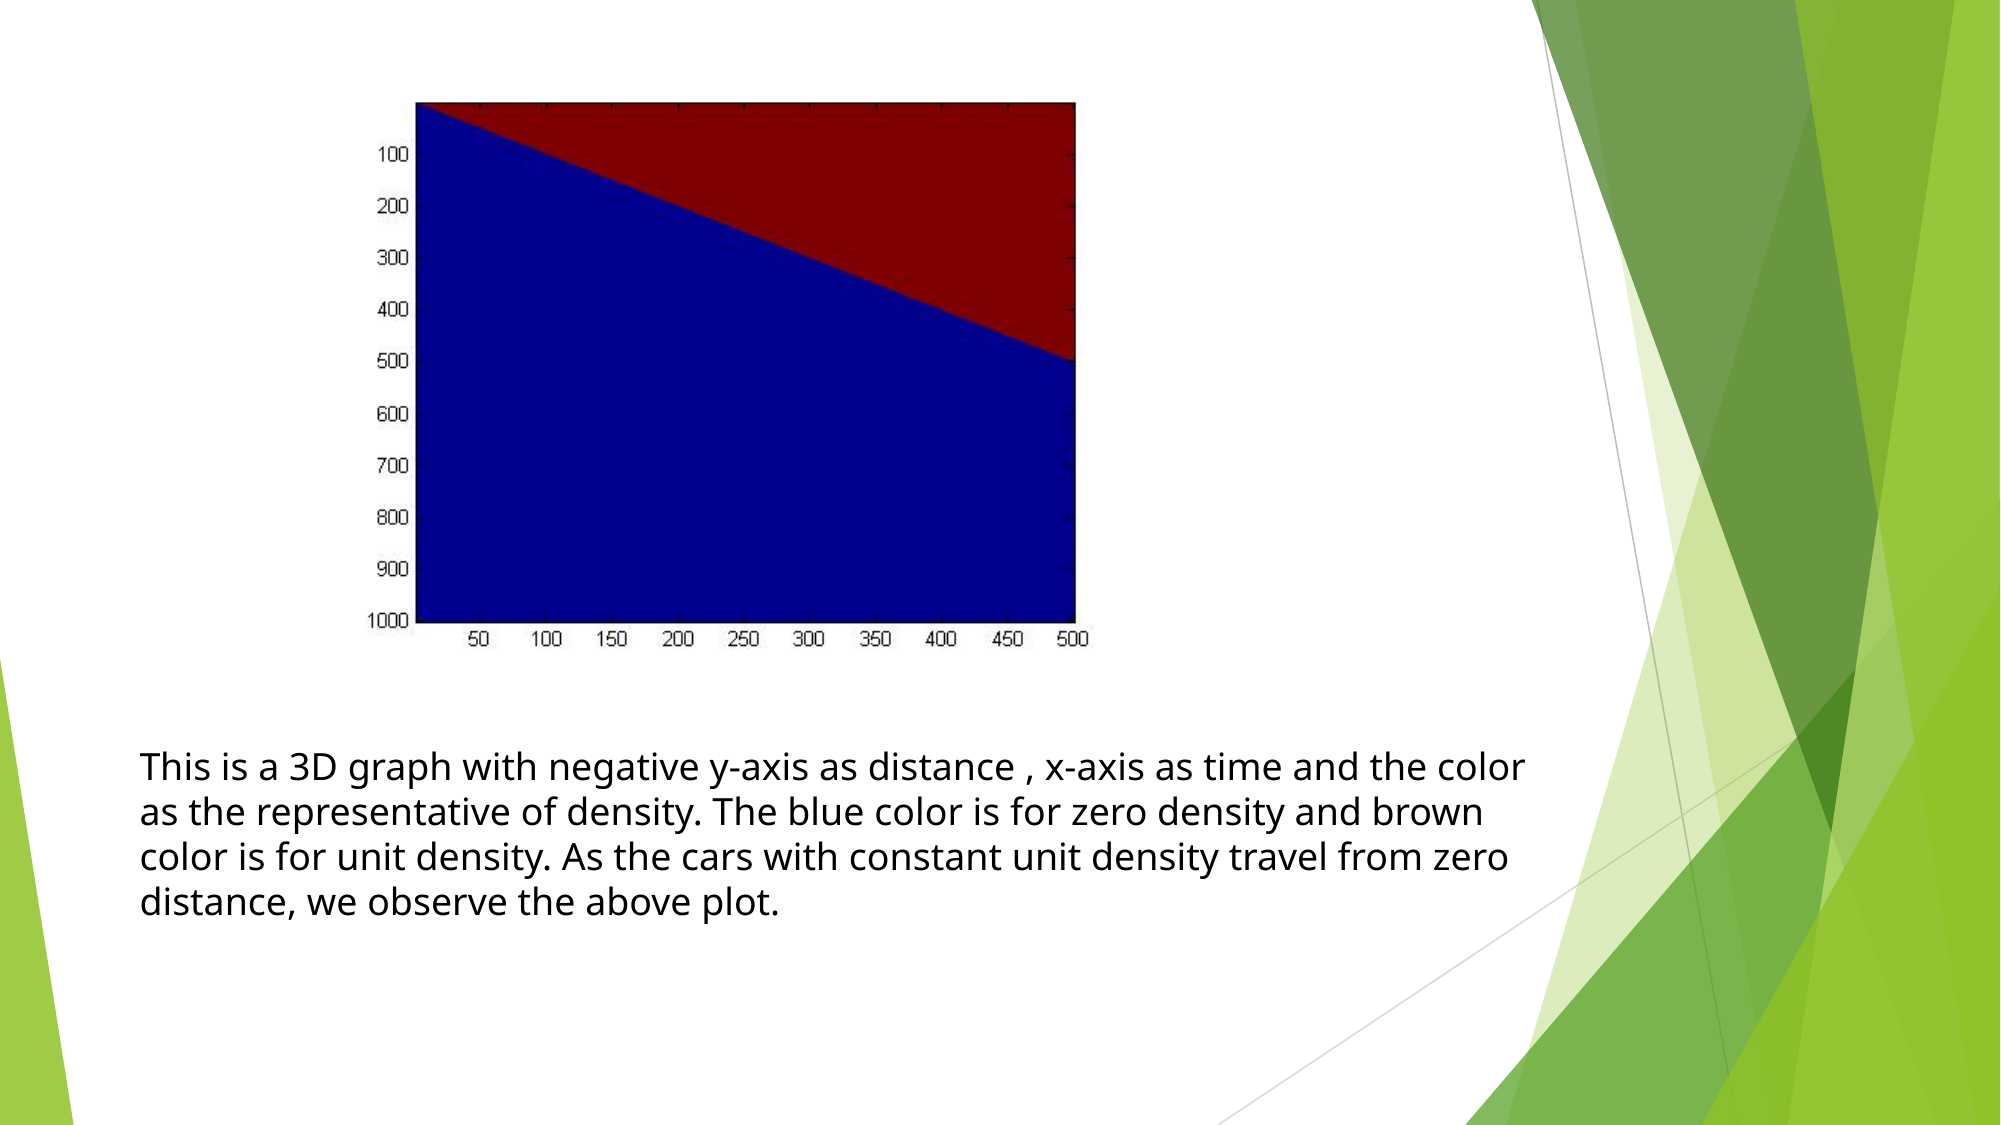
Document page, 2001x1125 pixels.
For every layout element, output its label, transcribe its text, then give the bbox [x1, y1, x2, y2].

picture [305, 54, 1155, 692]
text_box This is a 3D graph with negative y-axis as distance , x-axis as time and the color as the representative of density. The blue color is for zero density and brown color is for unit density. As the cars with constant unit density travel from zero distance, we observe the above plot. [124, 735, 1545, 933]
